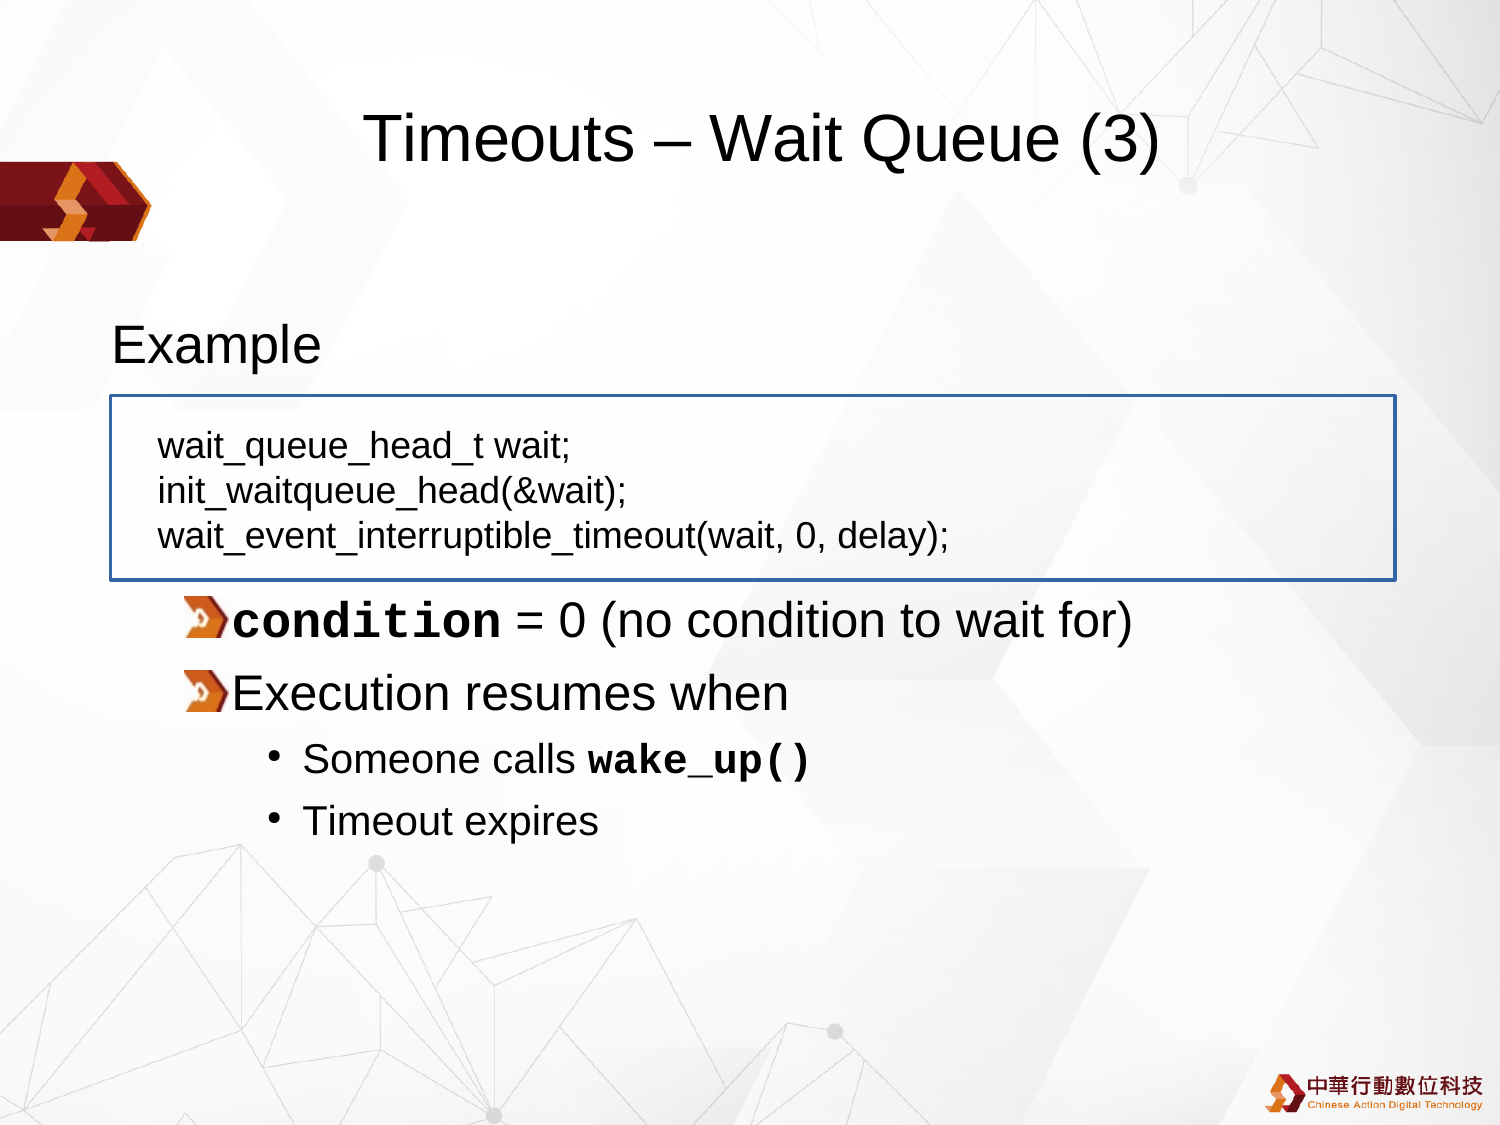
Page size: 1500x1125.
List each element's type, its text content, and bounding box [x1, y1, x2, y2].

picture [0, 0, 1500, 1125]
text_box wait_queue_head_t wait; init_waitqueue_head(&wait); wait_event_interruptible_timeout(wait, 0, delay); [143, 413, 965, 564]
list condition = 0 (no condition to wait for) Execution resumes when Someone calls wake_up() Timeout expires [75, 262, 1426, 1006]
text_box Example [96, 302, 398, 383]
title Timeouts – Wait Queue (3) [75, 86, 1426, 200]
